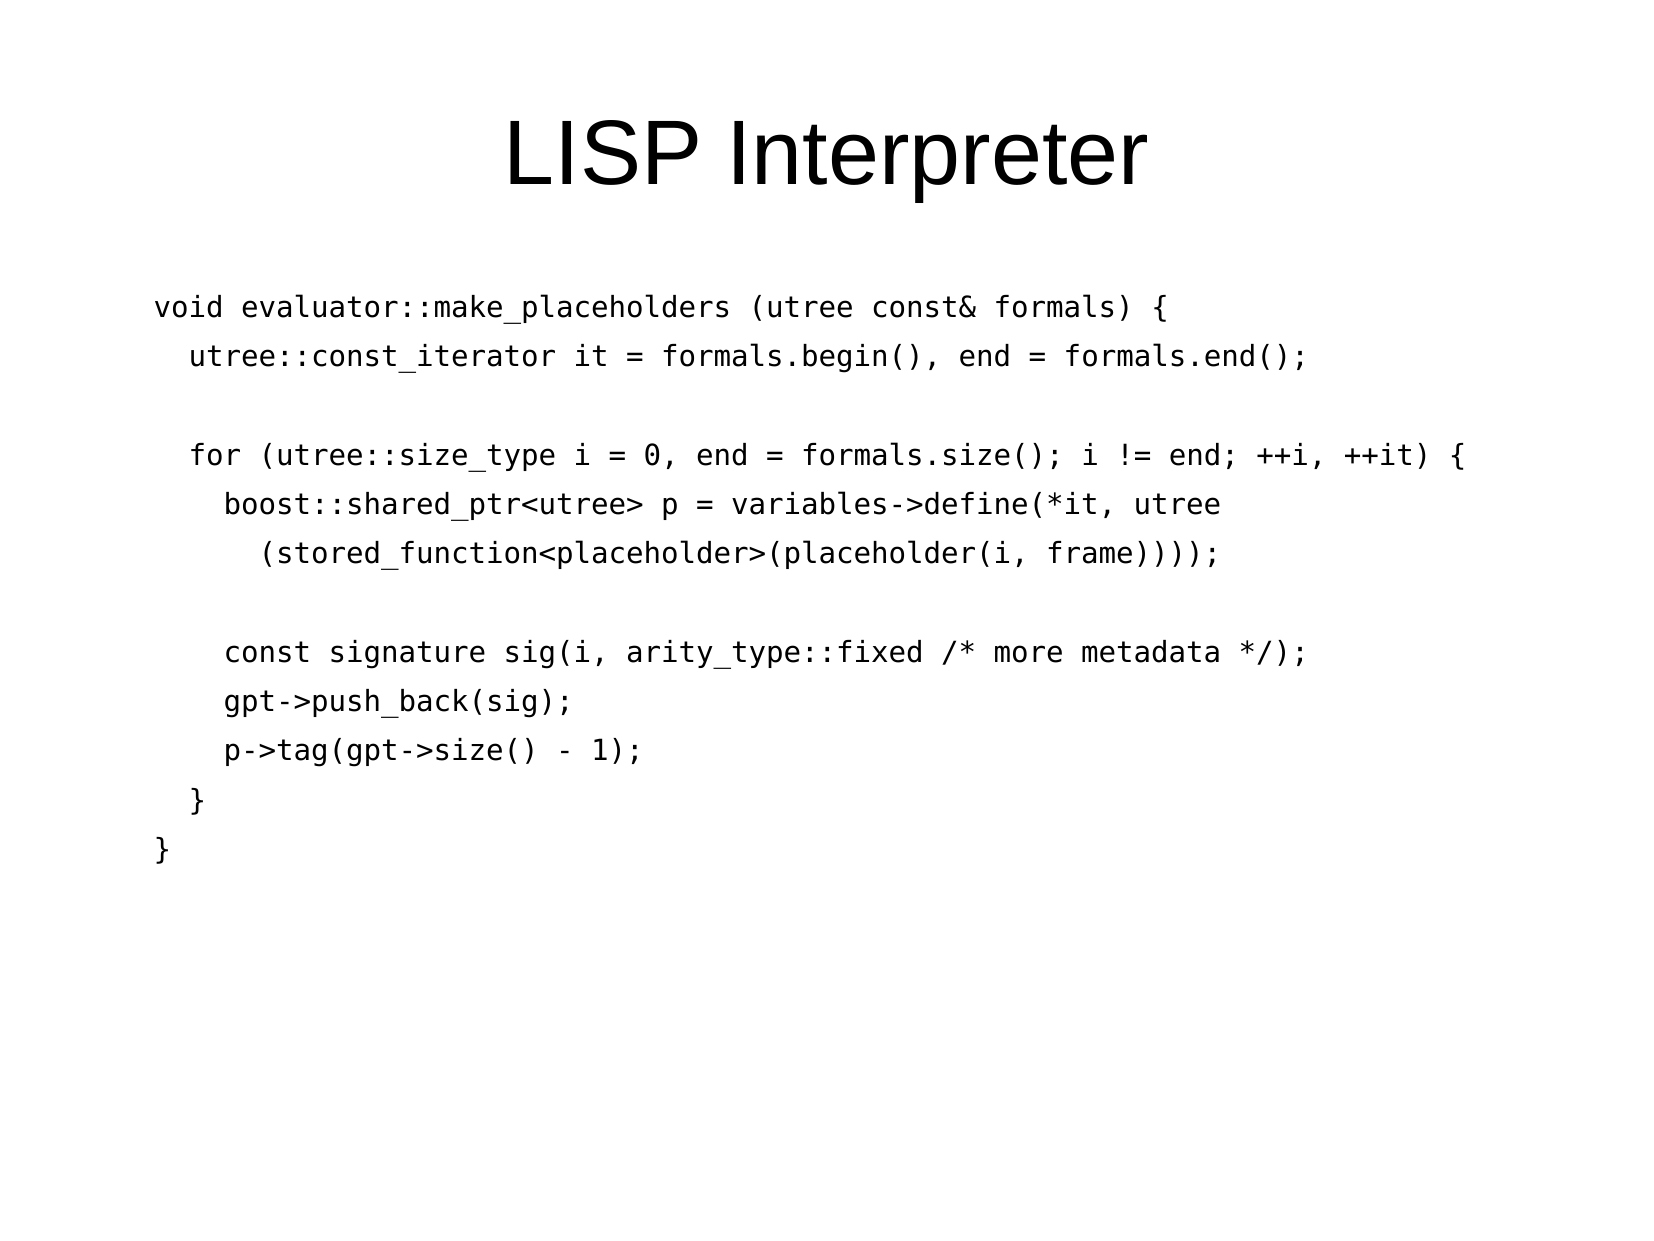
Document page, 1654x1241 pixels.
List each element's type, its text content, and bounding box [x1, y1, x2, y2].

title LISP Interpreter [82, 49, 1571, 257]
list void evaluator::make_placeholders (utree const& formals) { utree::const_iterator it = formals.begin(), end = formals.end(); for (utree::size_type i = 0, end = formals.size(); i != end; ++i, ++it) { boost::shared_ptr<utree> p = variables->define(*it, utree (stored_function<placeholder>(placeholder(i, frame)))); const signature sig(i, arity_type::fixed /* more metadata */); gpt->push_back(sig); p->tag(gpt->size() - 1); } } [82, 290, 1571, 1109]
